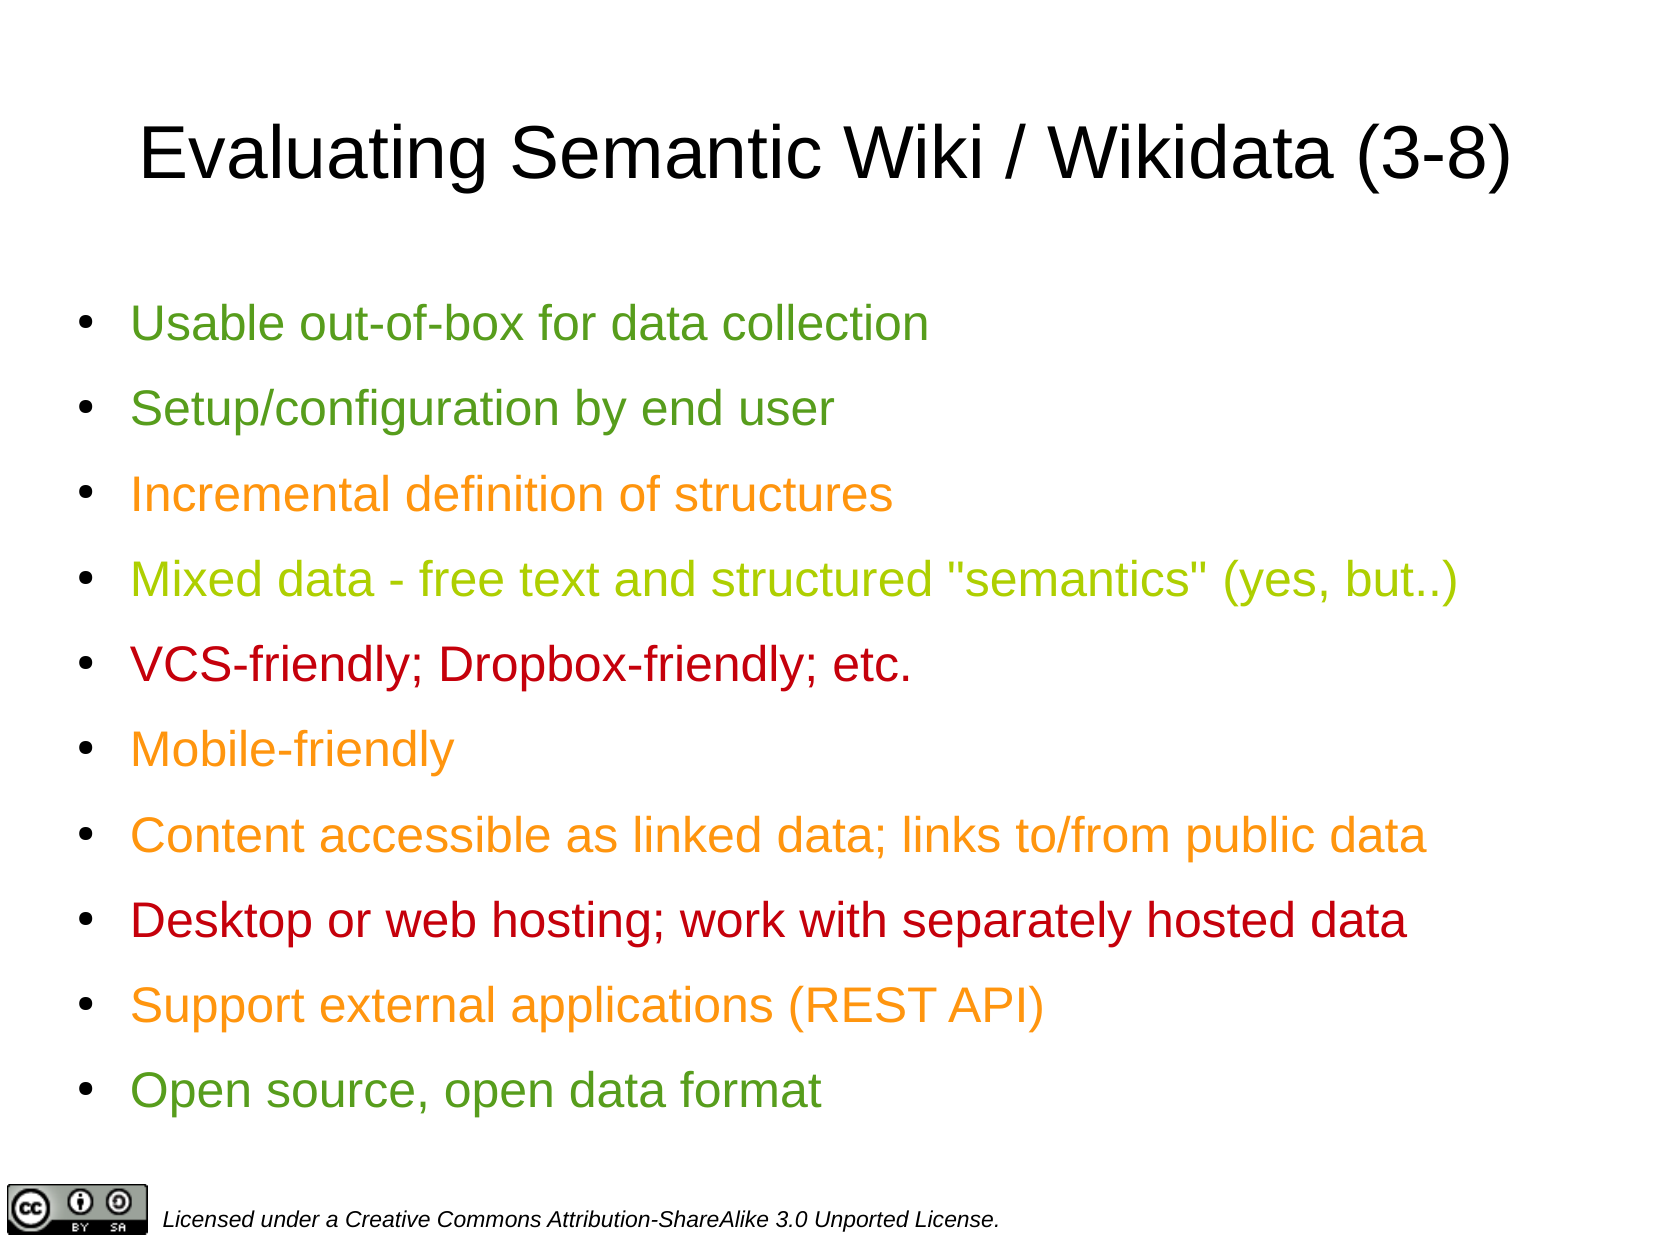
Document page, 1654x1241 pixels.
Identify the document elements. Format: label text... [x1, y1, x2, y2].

picture [7, 1184, 148, 1235]
title Evaluating Semantic Wiki / Wikidata (3-8) [82, 49, 1571, 257]
list Usable out-of-box for data collection Setup/configuration by end user Incremental definition of structures Mixed data - free text and structured "semantics" (yes, but..) VCS-friendly; Dropbox-friendly; etc. Mobile-friendly Content accessible as linked data; links to/from public data Desktop or web hosting; work with separately hosted data Support external applications (REST API) Open source, open data format [59, 295, 1595, 1140]
